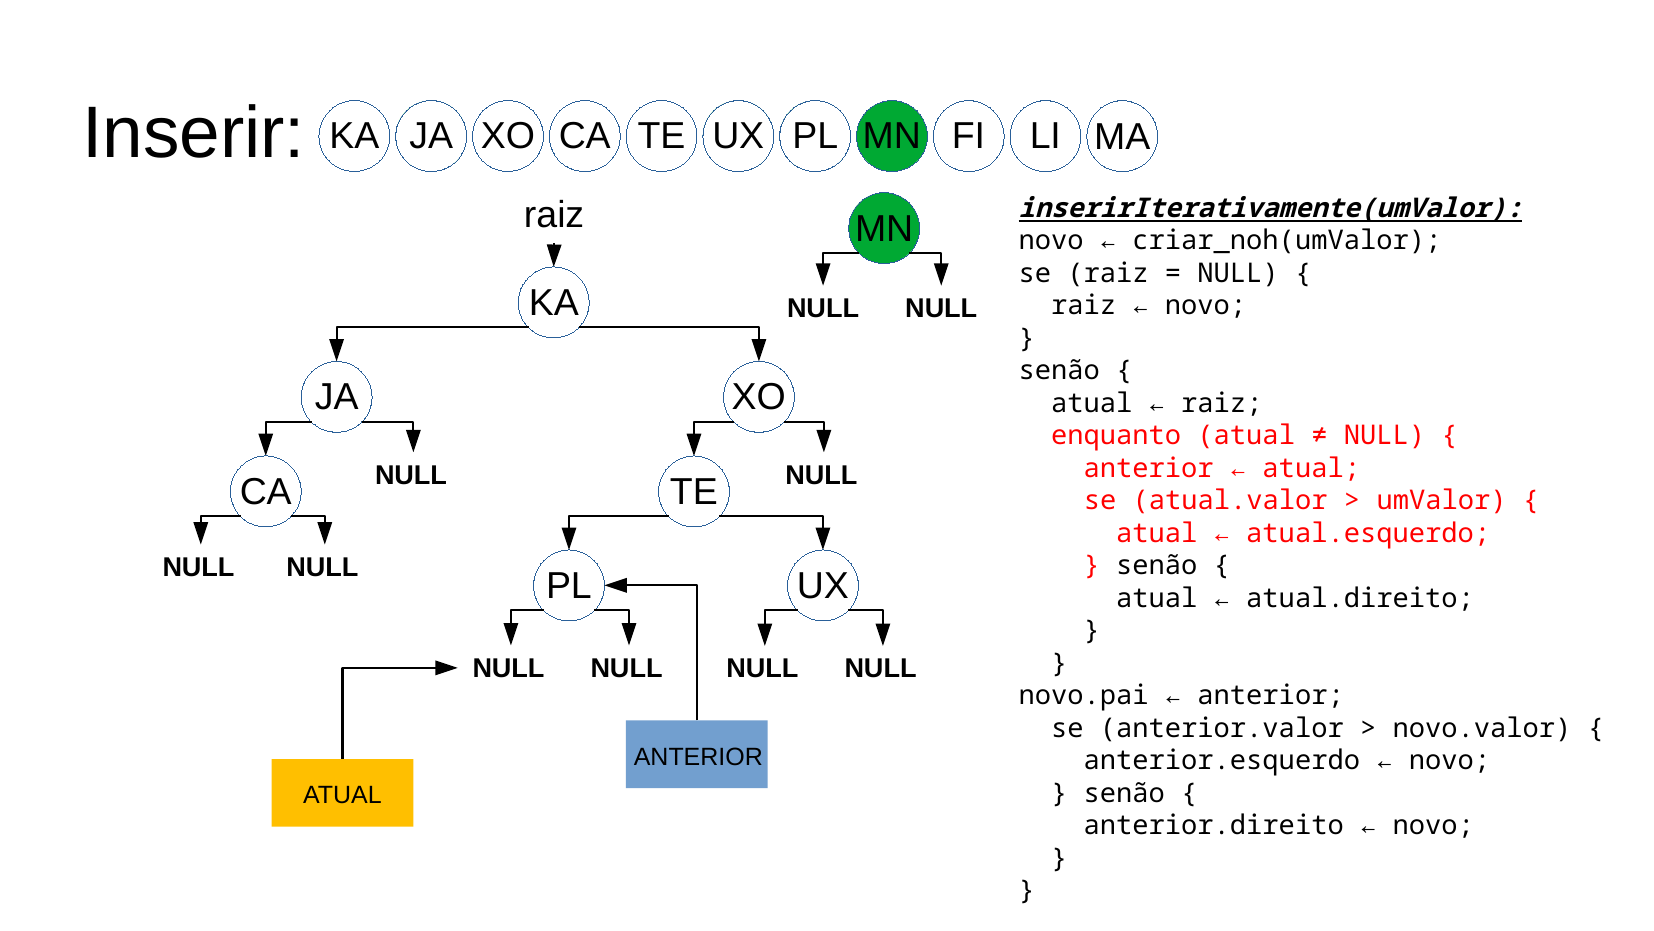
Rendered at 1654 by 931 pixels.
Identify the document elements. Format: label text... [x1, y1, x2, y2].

text_box XO [723, 361, 795, 433]
text_box UX [702, 100, 774, 172]
text_box TE [658, 455, 730, 527]
text_box TE [626, 100, 697, 172]
text_box NULL [711, 645, 818, 691]
text_box ATUAL [288, 773, 402, 817]
text_box MN [848, 192, 920, 264]
text_box NULL [147, 544, 254, 590]
text_box MA [1086, 100, 1158, 172]
text_box PL [779, 100, 851, 172]
text_box [625, 778, 768, 789]
title Inserir: [82, 54, 1571, 211]
text_box [744, 118, 786, 212]
text_box NULL [829, 645, 937, 691]
text_box LI [1010, 100, 1081, 172]
text_box NULL [772, 285, 874, 331]
text_box FI [933, 100, 1005, 172]
text_box NULL [360, 452, 467, 498]
text_box ANTERIOR [619, 734, 780, 778]
text_box KA [518, 266, 590, 338]
text_box NULL [575, 645, 683, 691]
text_box CA [549, 100, 621, 172]
text_box inserirIterativamente(umValor): novo ← criar_noh(umValor); se (raiz = NULL) { raiz ← novo; } senão { atual ← raiz; enquanto (atual ≠ NULL) { anterior ← atual; se (atual.valor > umValor) { atual ← atual.esquerdo; } senão { atual ← atual.direito; } } novo.pai ← anterior; se (anterior.valor > novo.valor) { anterior.esquerdo ← novo; } senão { anterior.direito ← novo; } } [1003, 182, 1654, 931]
text_box CA [230, 455, 302, 527]
text_box XO [472, 100, 544, 172]
text_box NULL [271, 544, 378, 590]
text_box KA [318, 100, 390, 172]
text_box [625, 720, 768, 734]
text_box NULL [770, 452, 878, 498]
text_box PL [533, 549, 605, 621]
text_box JA [395, 100, 467, 172]
text_box UX [787, 549, 859, 621]
text_box NULL [890, 285, 993, 331]
text_box NULL [457, 645, 565, 691]
text_box [271, 759, 414, 827]
text_box raiz [509, 186, 600, 244]
text_box MN [856, 100, 928, 172]
text_box JA [301, 361, 373, 433]
